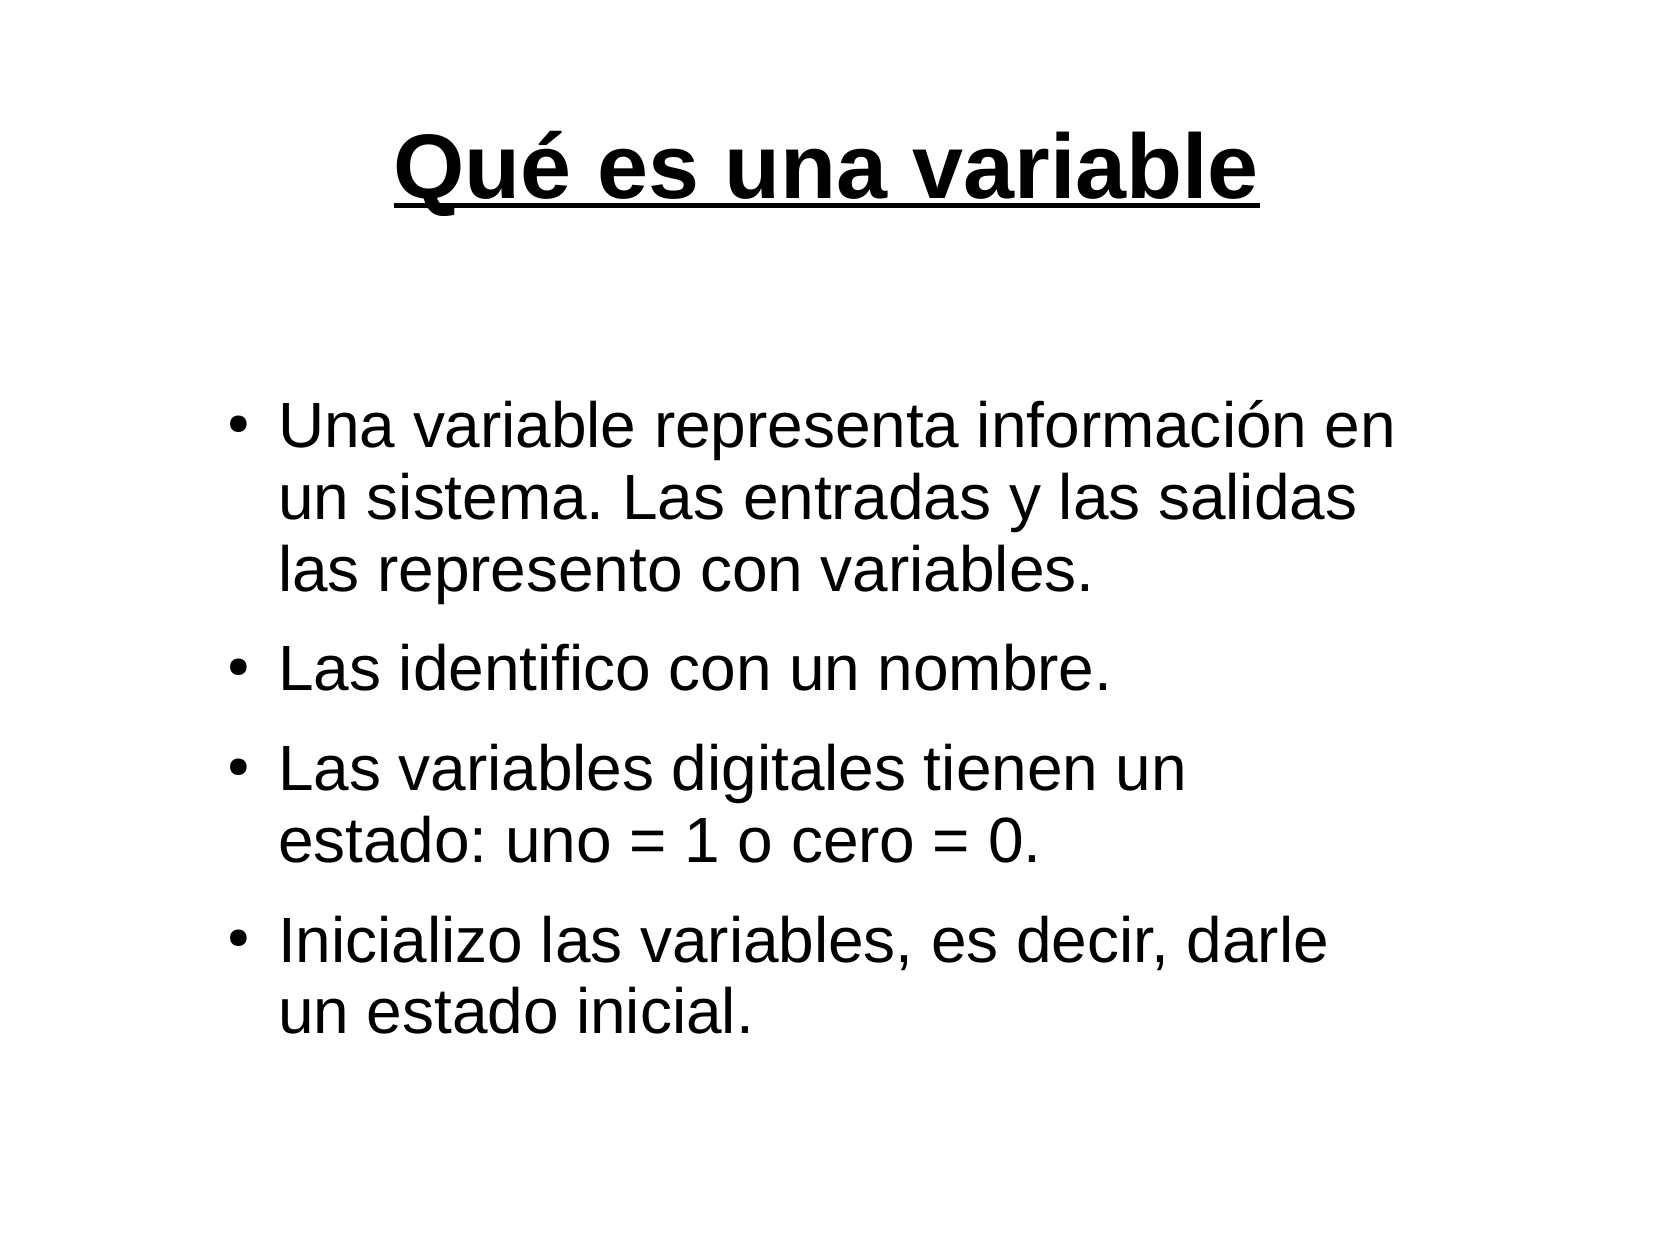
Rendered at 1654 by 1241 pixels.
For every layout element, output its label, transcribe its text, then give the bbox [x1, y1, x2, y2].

list Una variable representa información en un sistema. Las entradas y las salidas las represento con variables. Las identifico con un nombre. Las variables digitales tienen un estado: uno = 1 o cero = 0. Inicializo las variables, es decir, darle un estado inicial. [210, 390, 1411, 1051]
title Qué es una variable [82, 62, 1571, 271]
